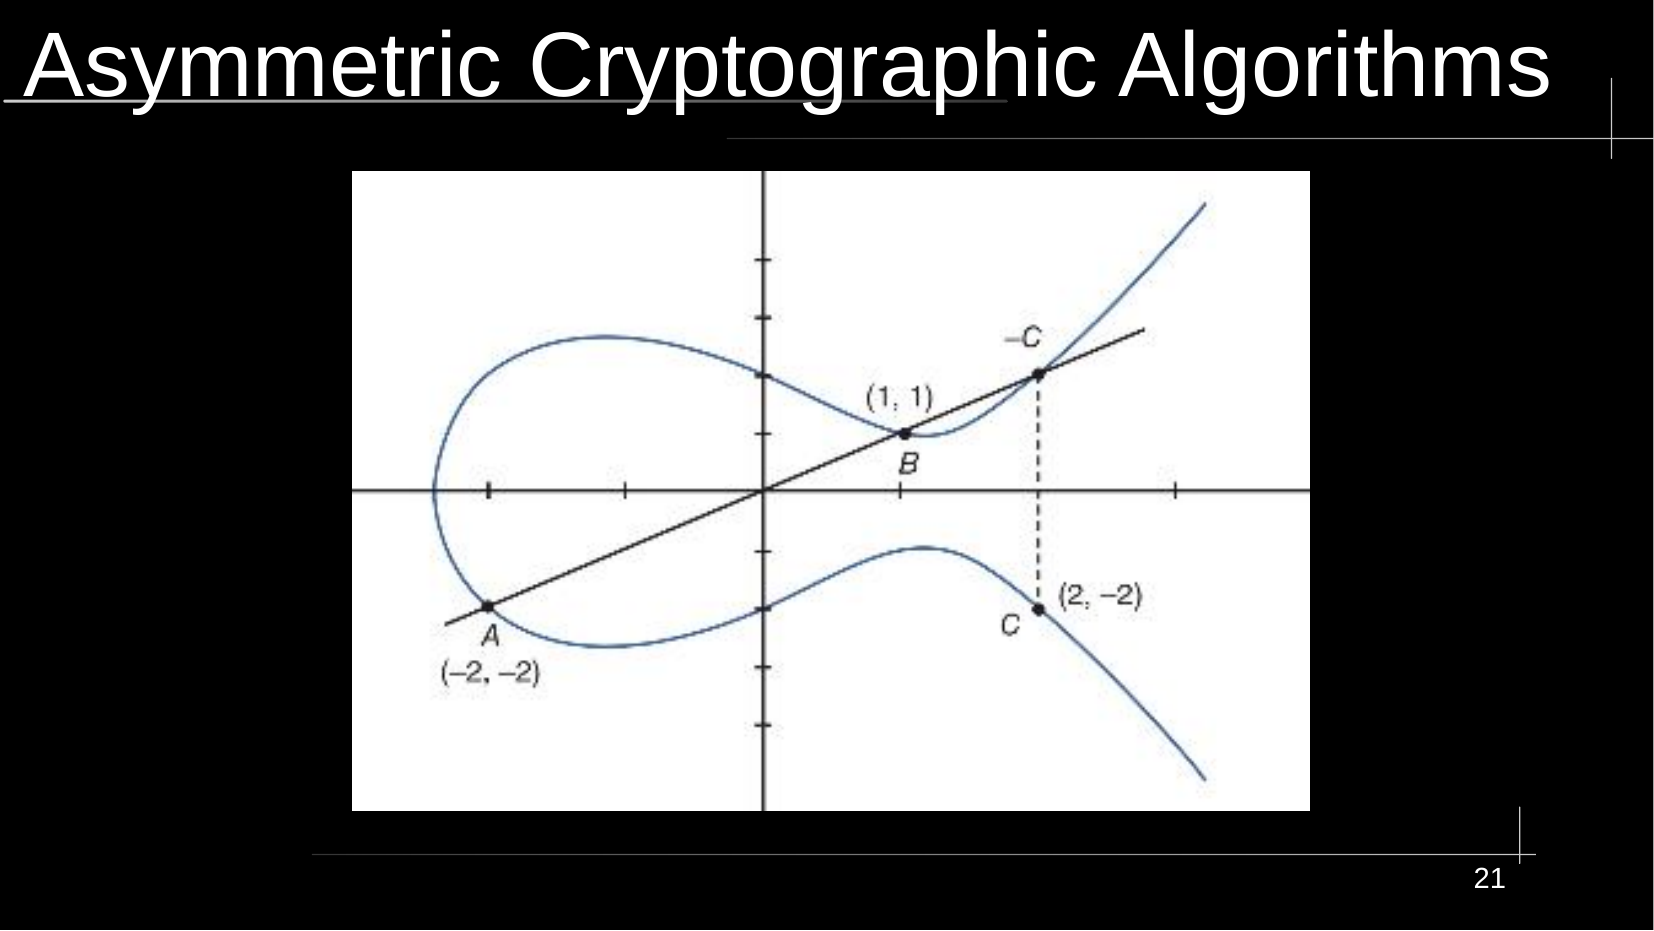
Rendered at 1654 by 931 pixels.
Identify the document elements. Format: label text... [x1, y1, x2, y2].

title Asymmetric Cryptographic Algorithms [23, 11, 1589, 119]
picture [352, 171, 1310, 811]
